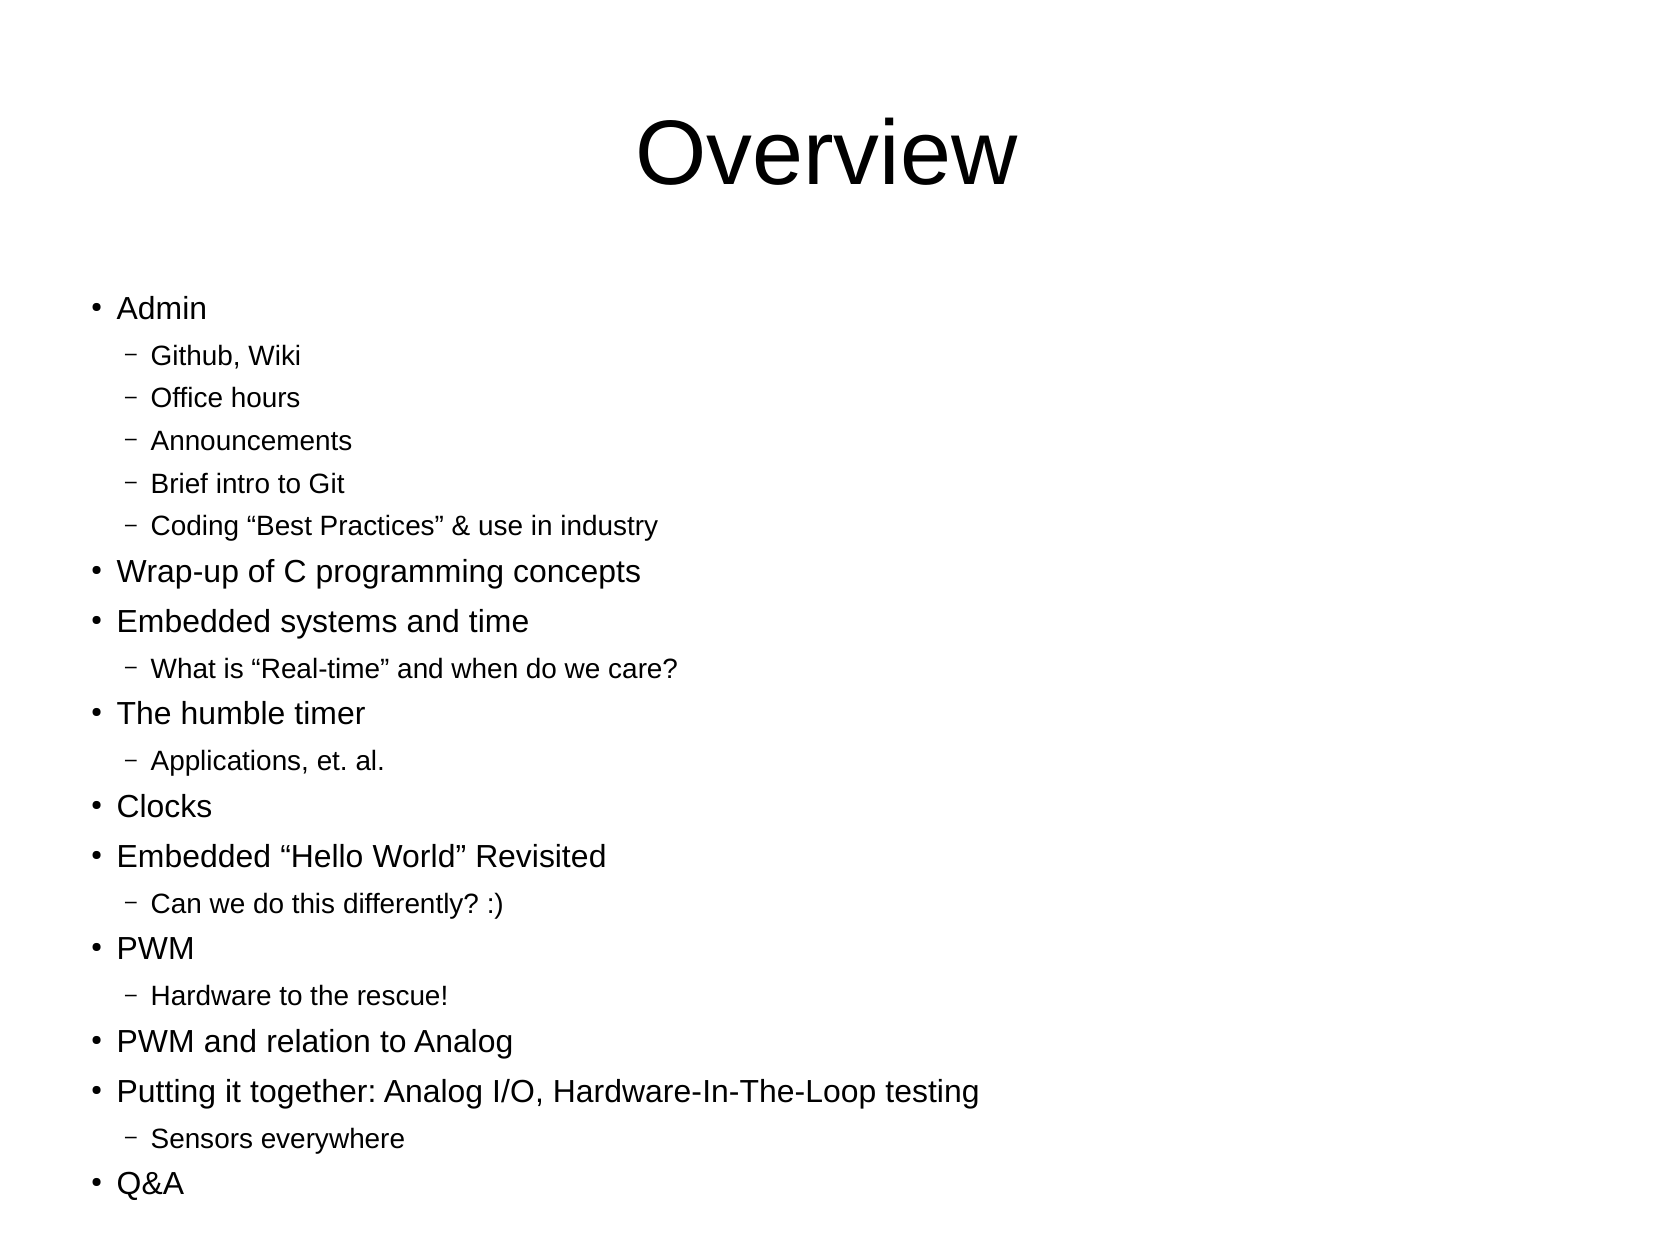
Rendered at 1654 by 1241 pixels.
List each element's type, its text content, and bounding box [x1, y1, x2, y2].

title Overview [82, 49, 1571, 257]
list Admin Github, Wiki Office hours Announcements Brief intro to Git Coding “Best Practices” & use in industry Wrap-up of C programming concepts Embedded systems and time What is “Real-time” and when do we care? The humble timer Applications, et. al. Clocks Embedded “Hello World” Revisited Can we do this differently? :) PWM Hardware to the rescue! PWM and relation to Analog Putting it together: Analog I/O, Hardware-In-The-Loop testing Sensors everywhere Q&A [82, 290, 1636, 1216]
